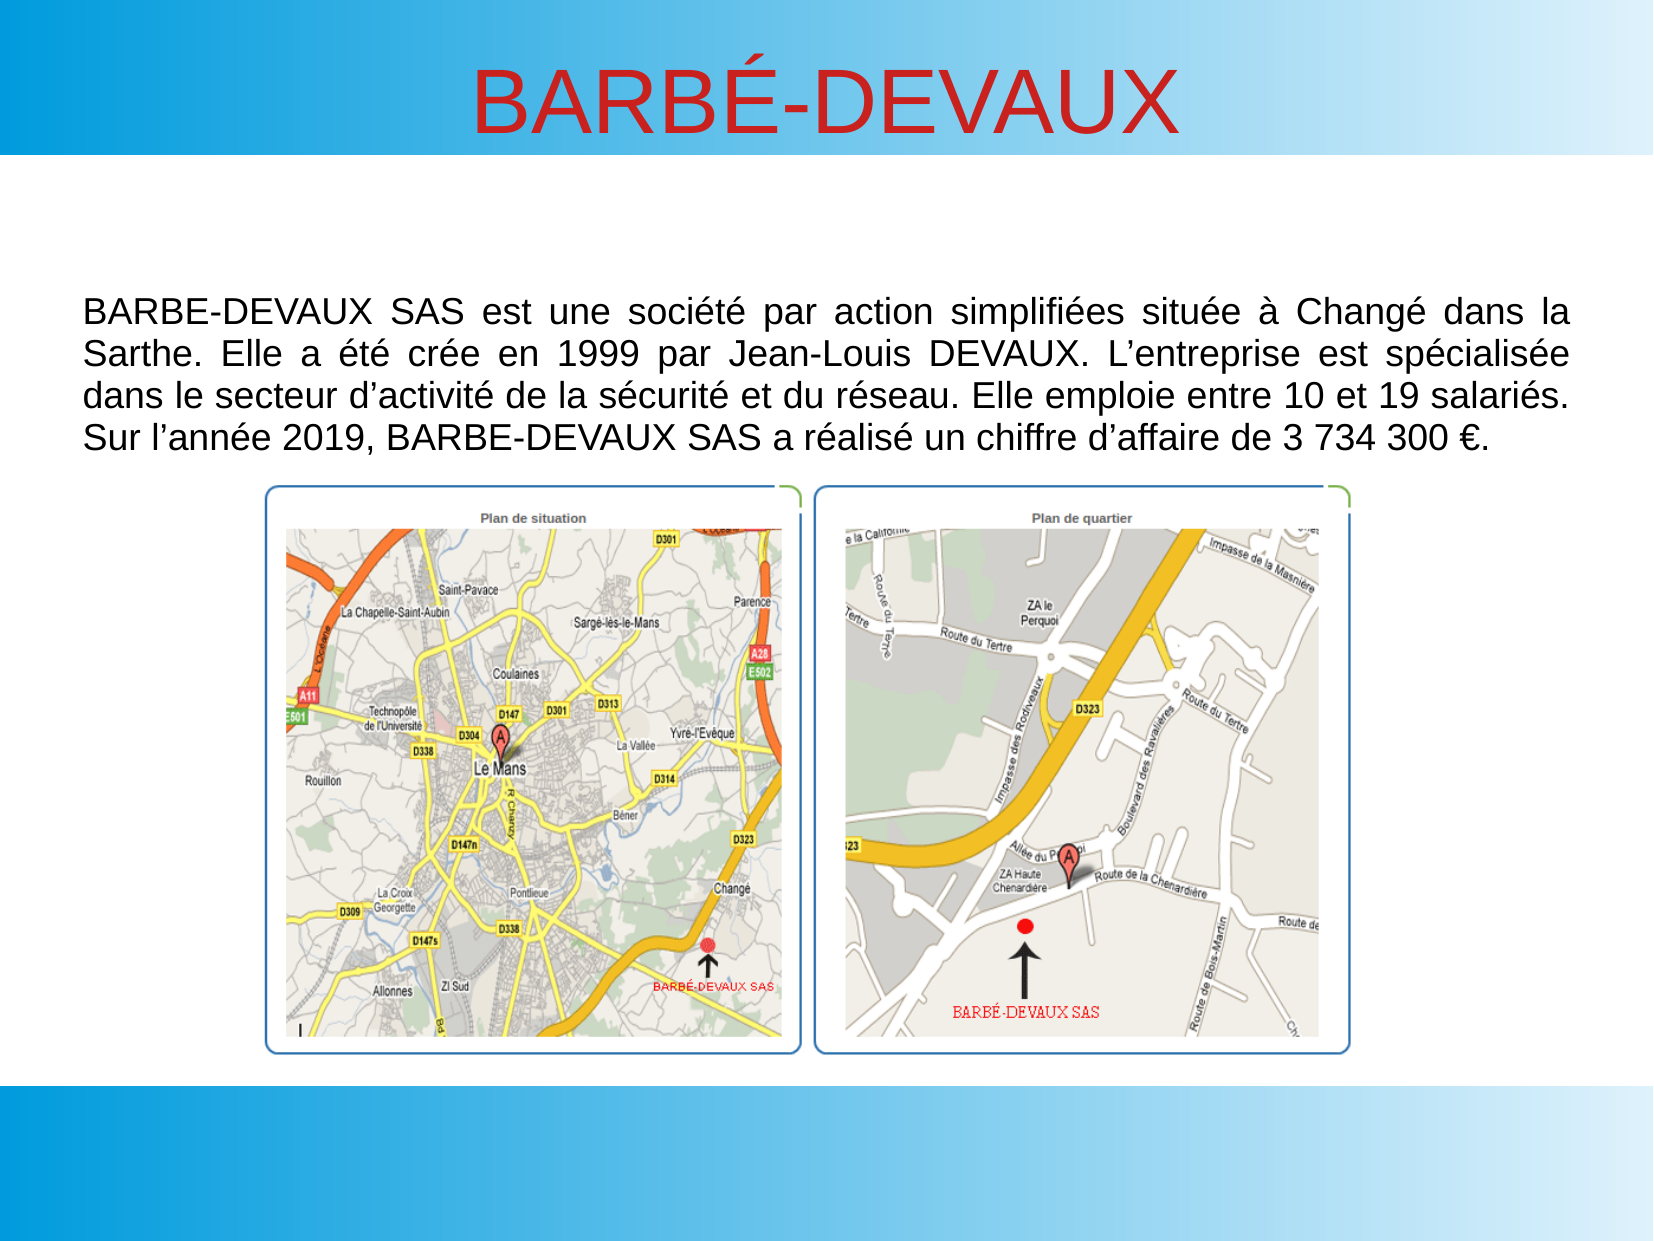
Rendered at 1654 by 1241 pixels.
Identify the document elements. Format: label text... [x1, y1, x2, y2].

list BARBE-DEVAUX SAS est une société par action simplifiées située à Changé dans la Sarthe. Elle a été crée en 1999 par Jean-Louis DEVAUX. L’entreprise est spécialisée dans le secteur d’activité de la sécurité et du réseau. Elle emploie entre 10 et 19 salariés. Sur l’année 2019, BARBE-DEVAUX SAS a réalisé un chiffre d’affaire de 3 734 300 €. [82, 290, 1571, 1010]
title BARBÉ-DEVAUX [82, 49, 1571, 155]
picture [259, 484, 1359, 1058]
